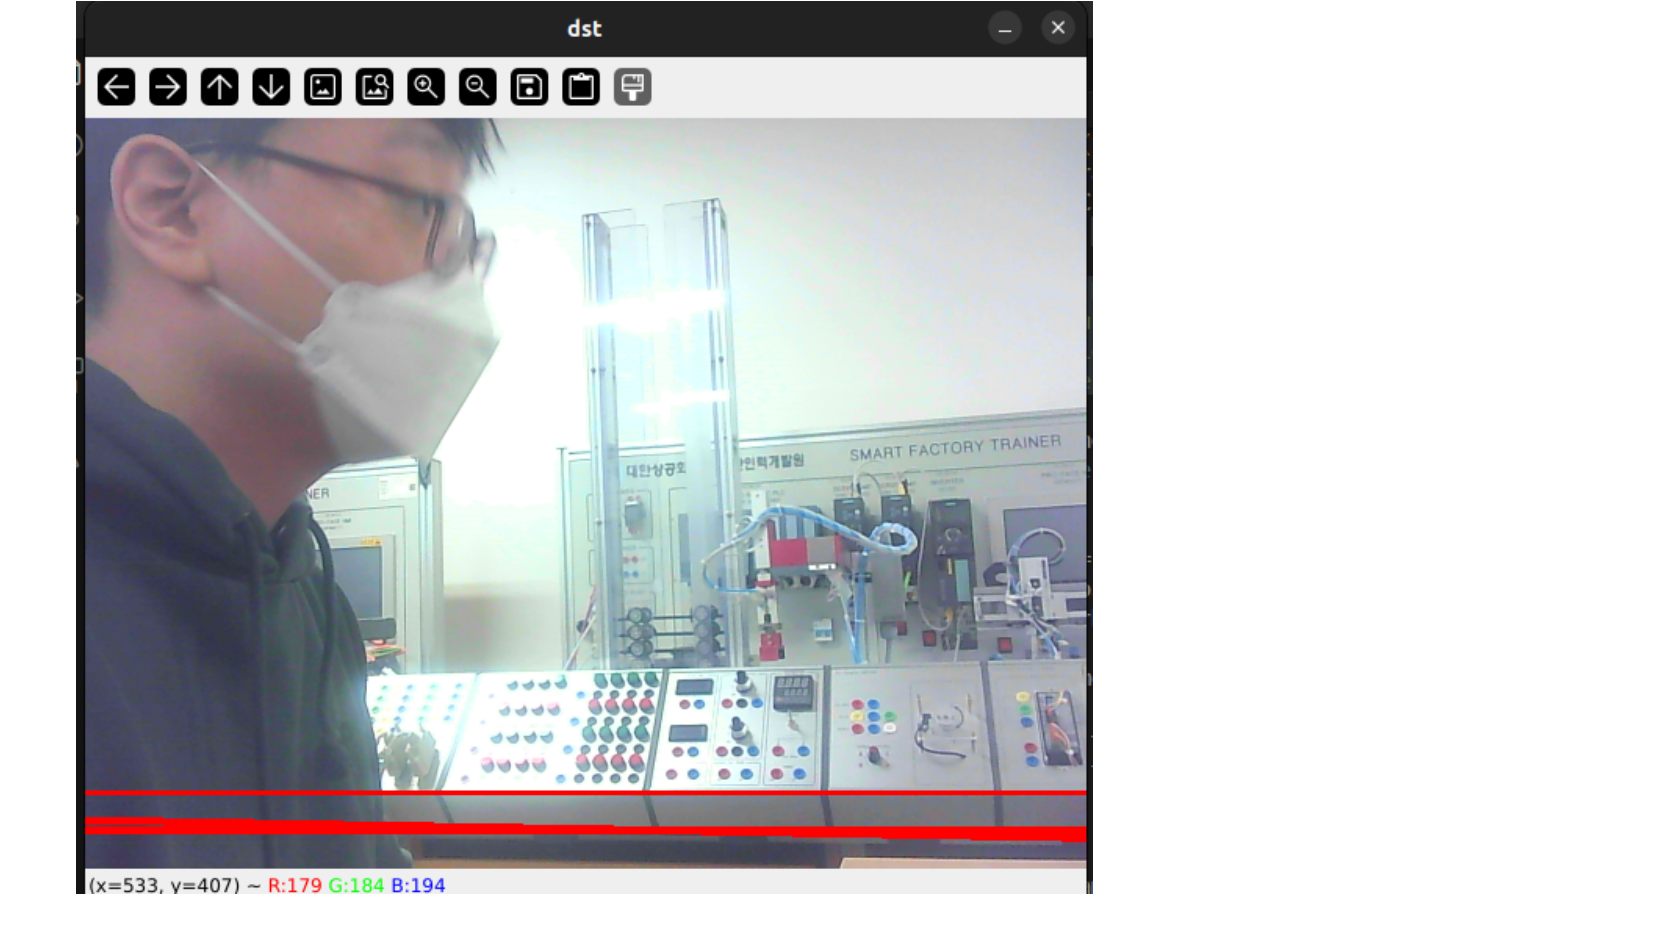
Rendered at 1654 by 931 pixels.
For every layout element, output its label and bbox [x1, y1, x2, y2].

picture [76, 1, 1093, 894]
